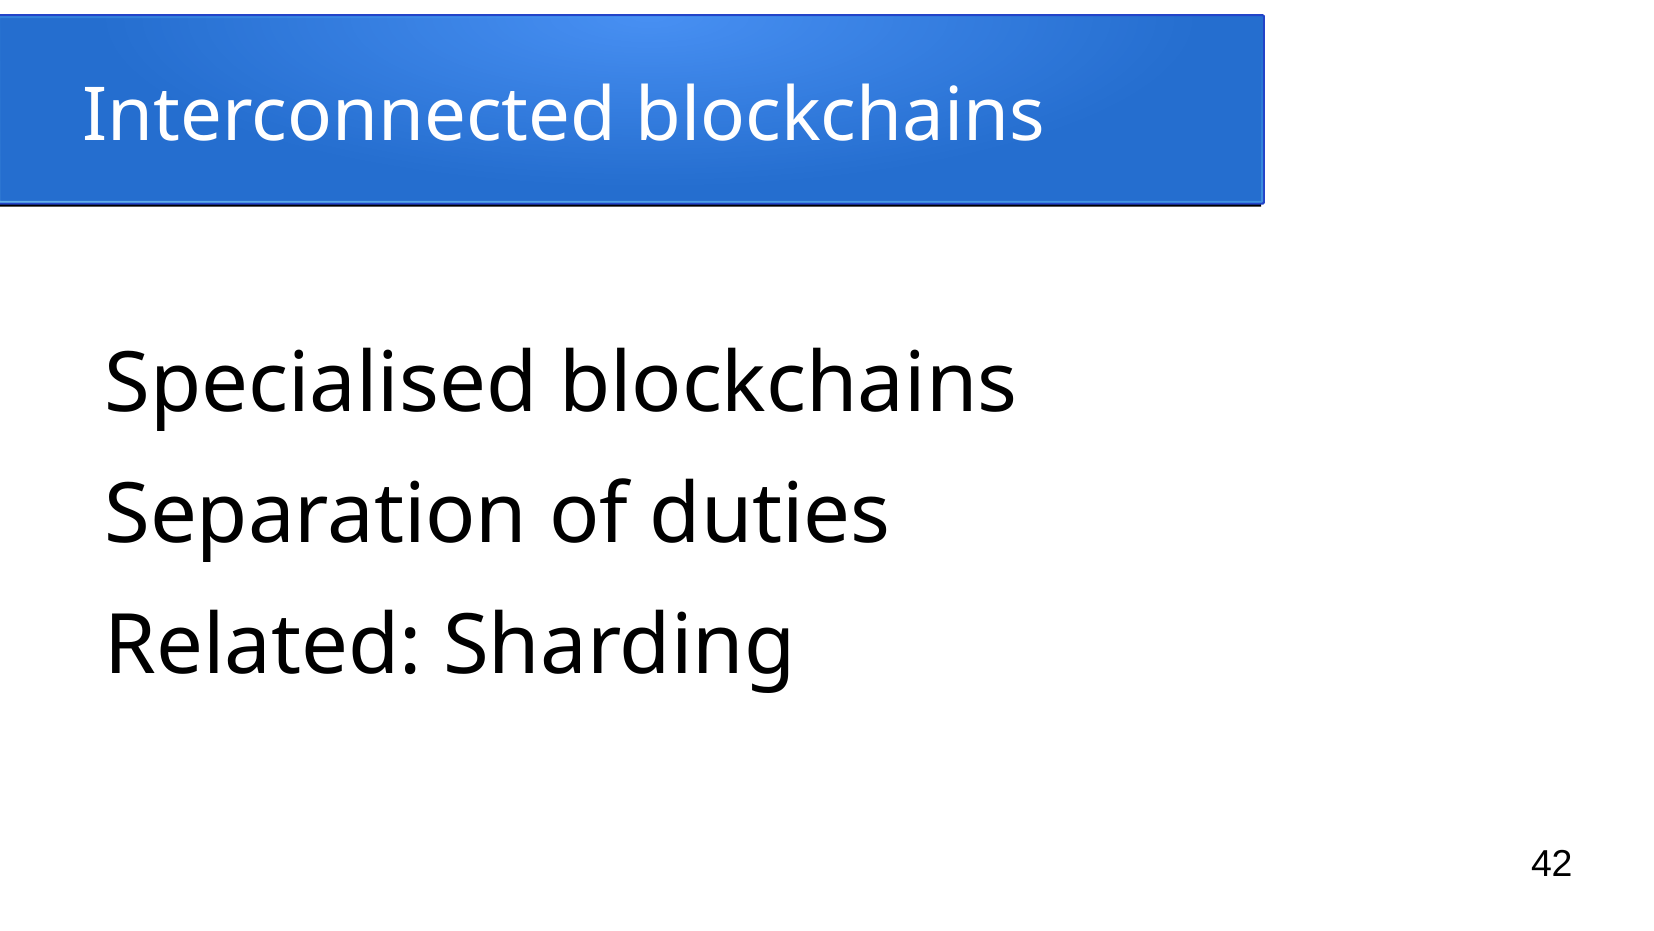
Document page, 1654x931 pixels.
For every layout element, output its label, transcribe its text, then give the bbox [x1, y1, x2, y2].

title Interconnected blockchains [82, 35, 1235, 189]
text_box Specialised blockchains Separation of duties Related: Sharding [89, 315, 1181, 694]
